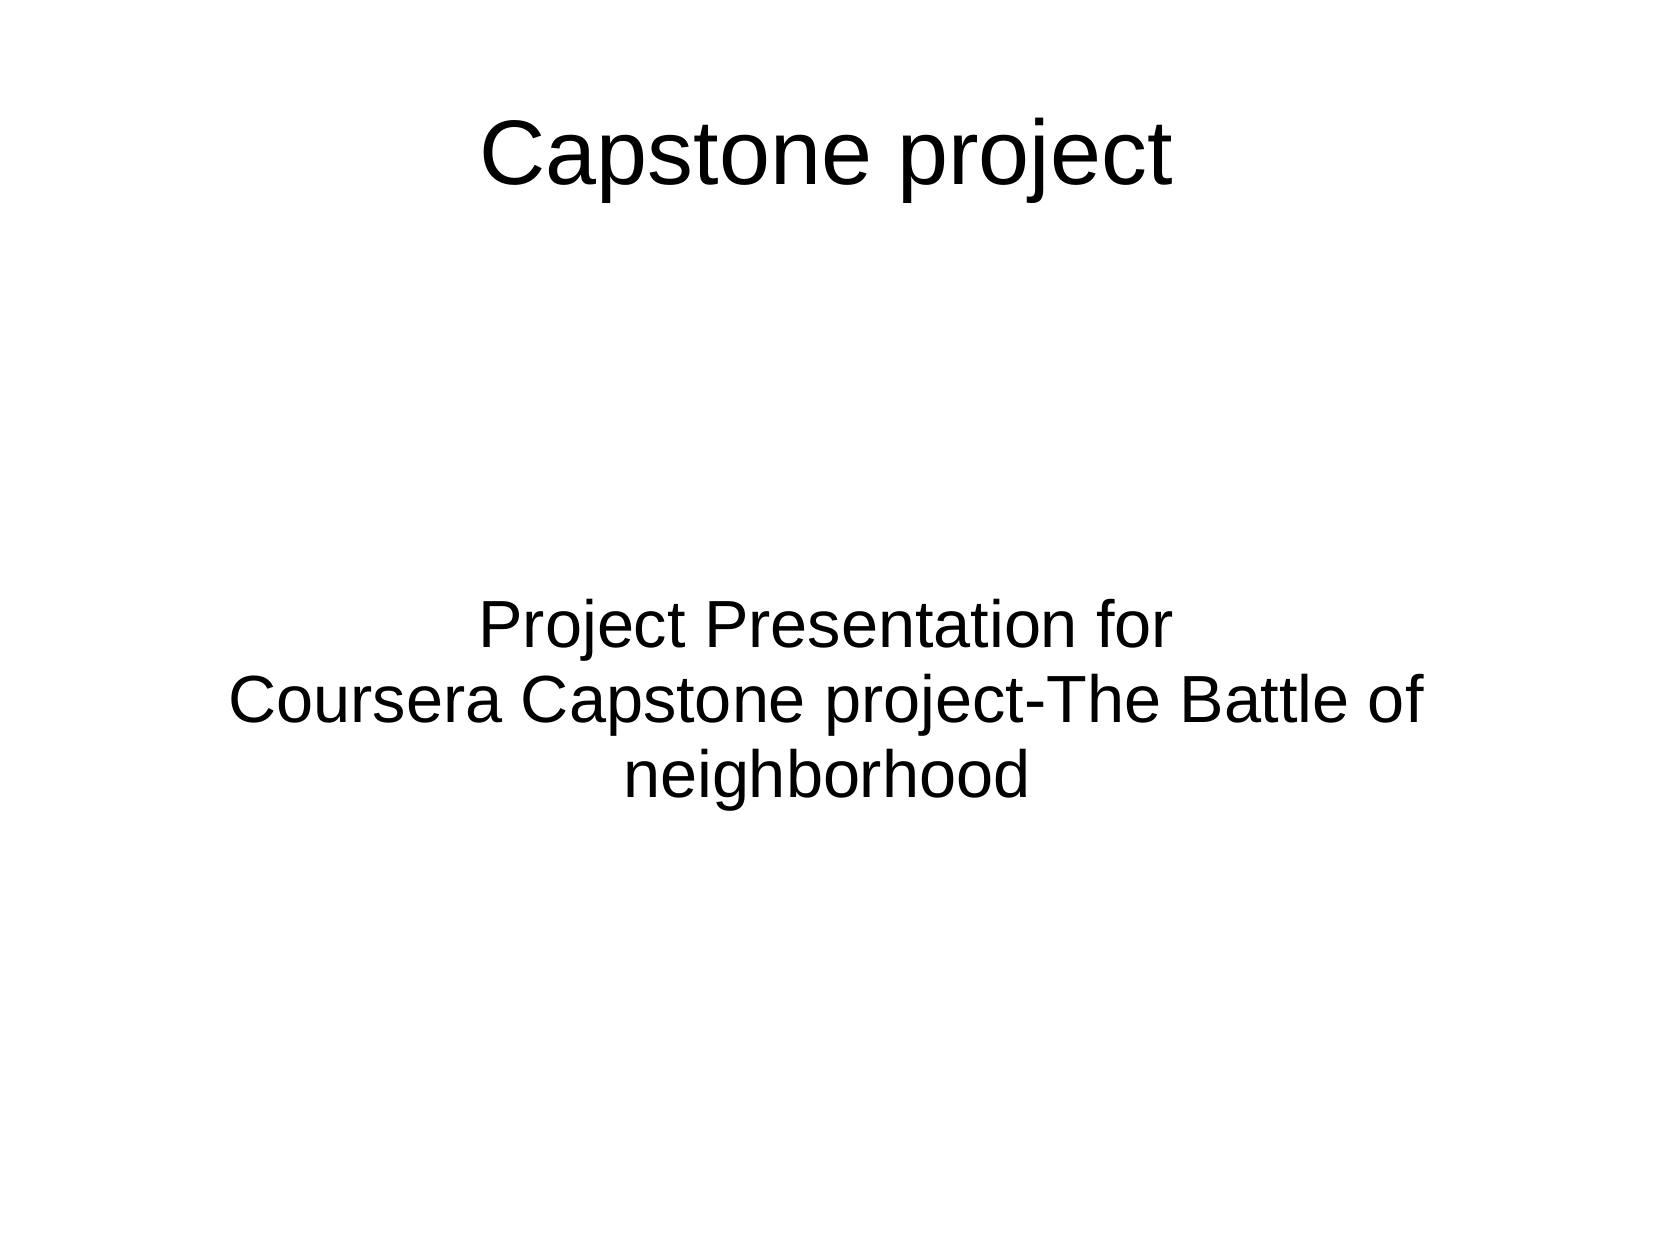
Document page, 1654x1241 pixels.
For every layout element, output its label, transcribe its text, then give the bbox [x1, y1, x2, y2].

subtitle Project Presentation for Coursera Capstone project-The Battle of neighborhood [82, 290, 1571, 1109]
title Capstone project [82, 49, 1571, 257]
